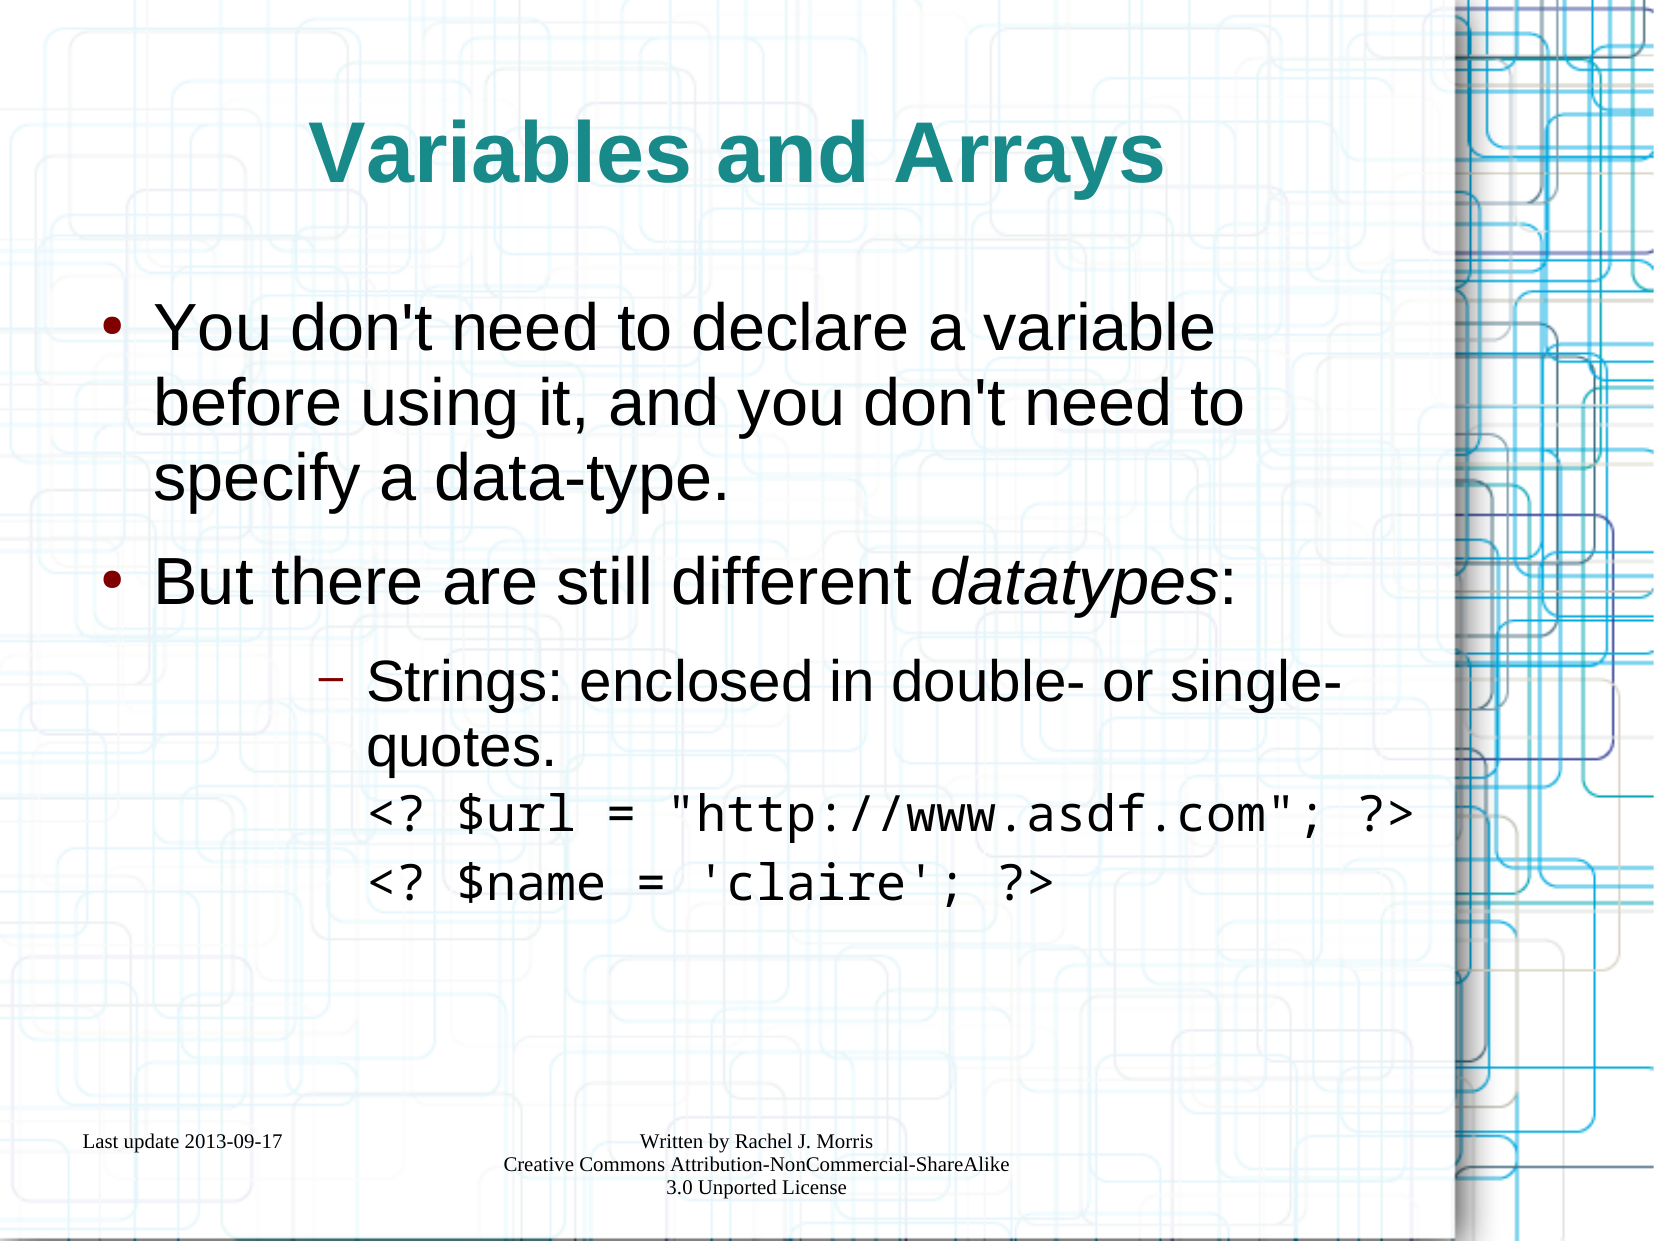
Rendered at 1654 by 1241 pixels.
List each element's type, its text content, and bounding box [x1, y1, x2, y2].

title Variables and Arrays [59, 49, 1418, 257]
list You don't need to declare a variable before using it, and you don't need to specify a data-type. But there are still different datatypes: Strings: enclosed in double- or single-quotes. <? $url = "http://www.asdf.com"; ?> <? $name = 'claire'; ?> [82, 290, 1418, 1010]
picture [0, 0, 1654, 1241]
